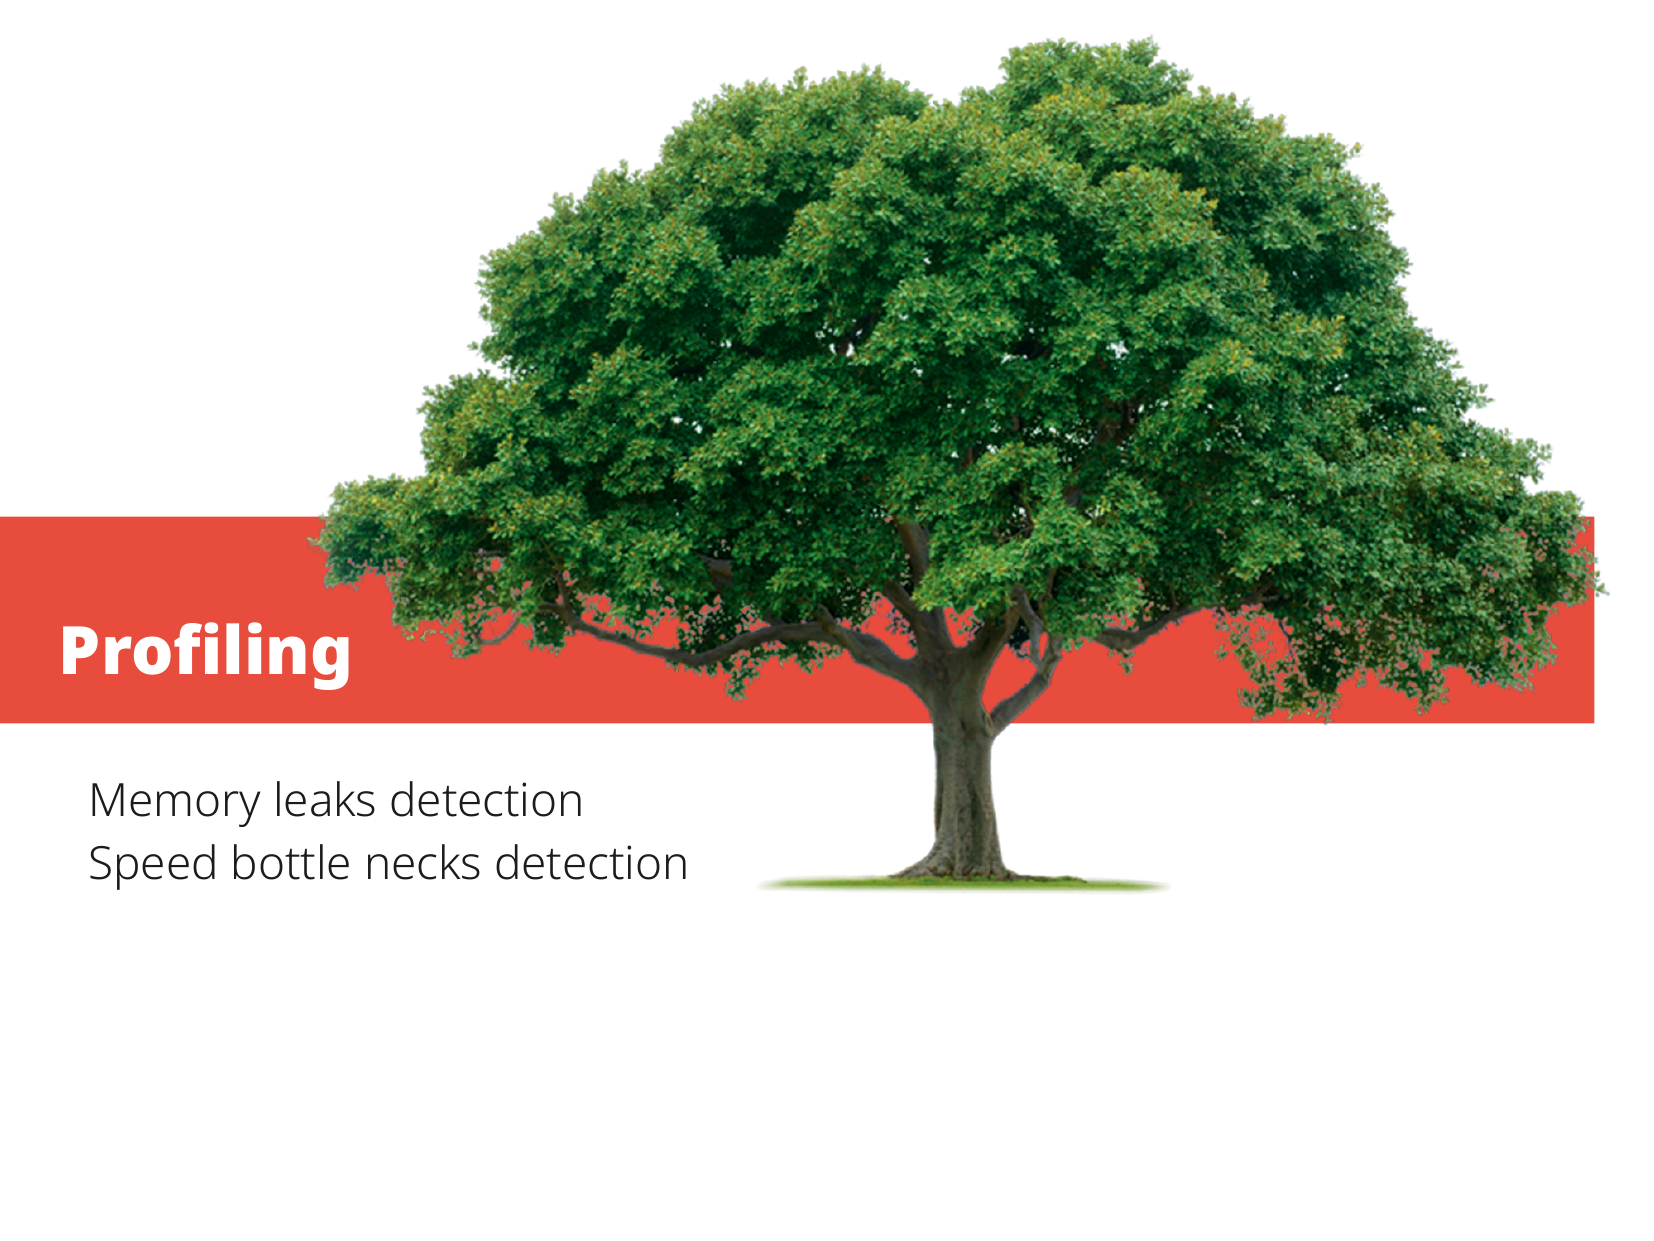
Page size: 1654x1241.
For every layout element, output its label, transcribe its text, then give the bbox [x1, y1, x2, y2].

picture [132, 0, 1654, 895]
subtitle Memory leaks detection Speed bottle necks detection [88, 767, 1595, 1182]
title Profiling [59, 546, 132, 694]
